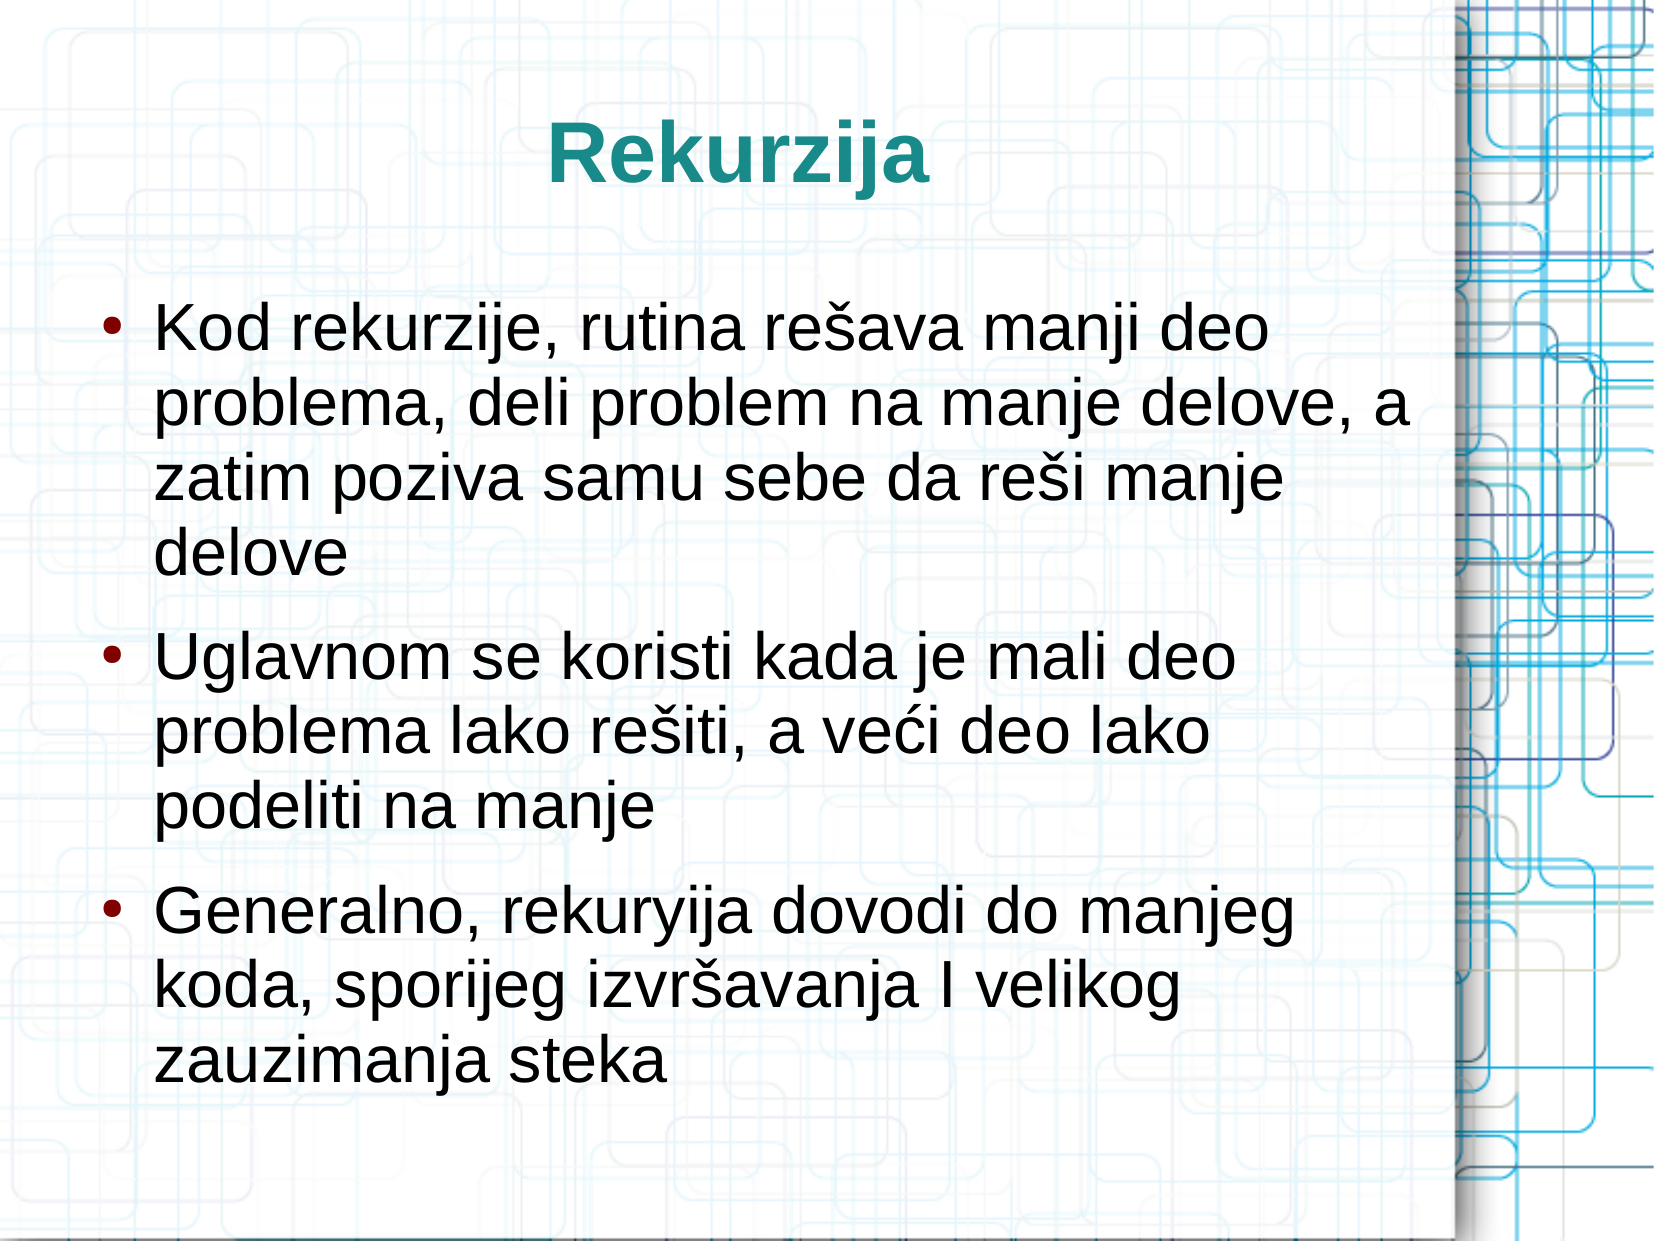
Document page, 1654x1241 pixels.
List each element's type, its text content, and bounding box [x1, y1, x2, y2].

title Rekurzija [59, 49, 1418, 257]
picture [0, 0, 1654, 1241]
list Kod rekurzije, rutina rešava manji deo problema, deli problem na manje delove, a zatim poziva samu sebe da reši manje delove Uglavnom se koristi kada je mali deo problema lako rešiti, a veći deo lako podeliti na manje Generalno, rekuryija dovodi do manjeg koda, sporijeg izvršavanja I velikog zauzimanja steka [82, 290, 1418, 1109]
